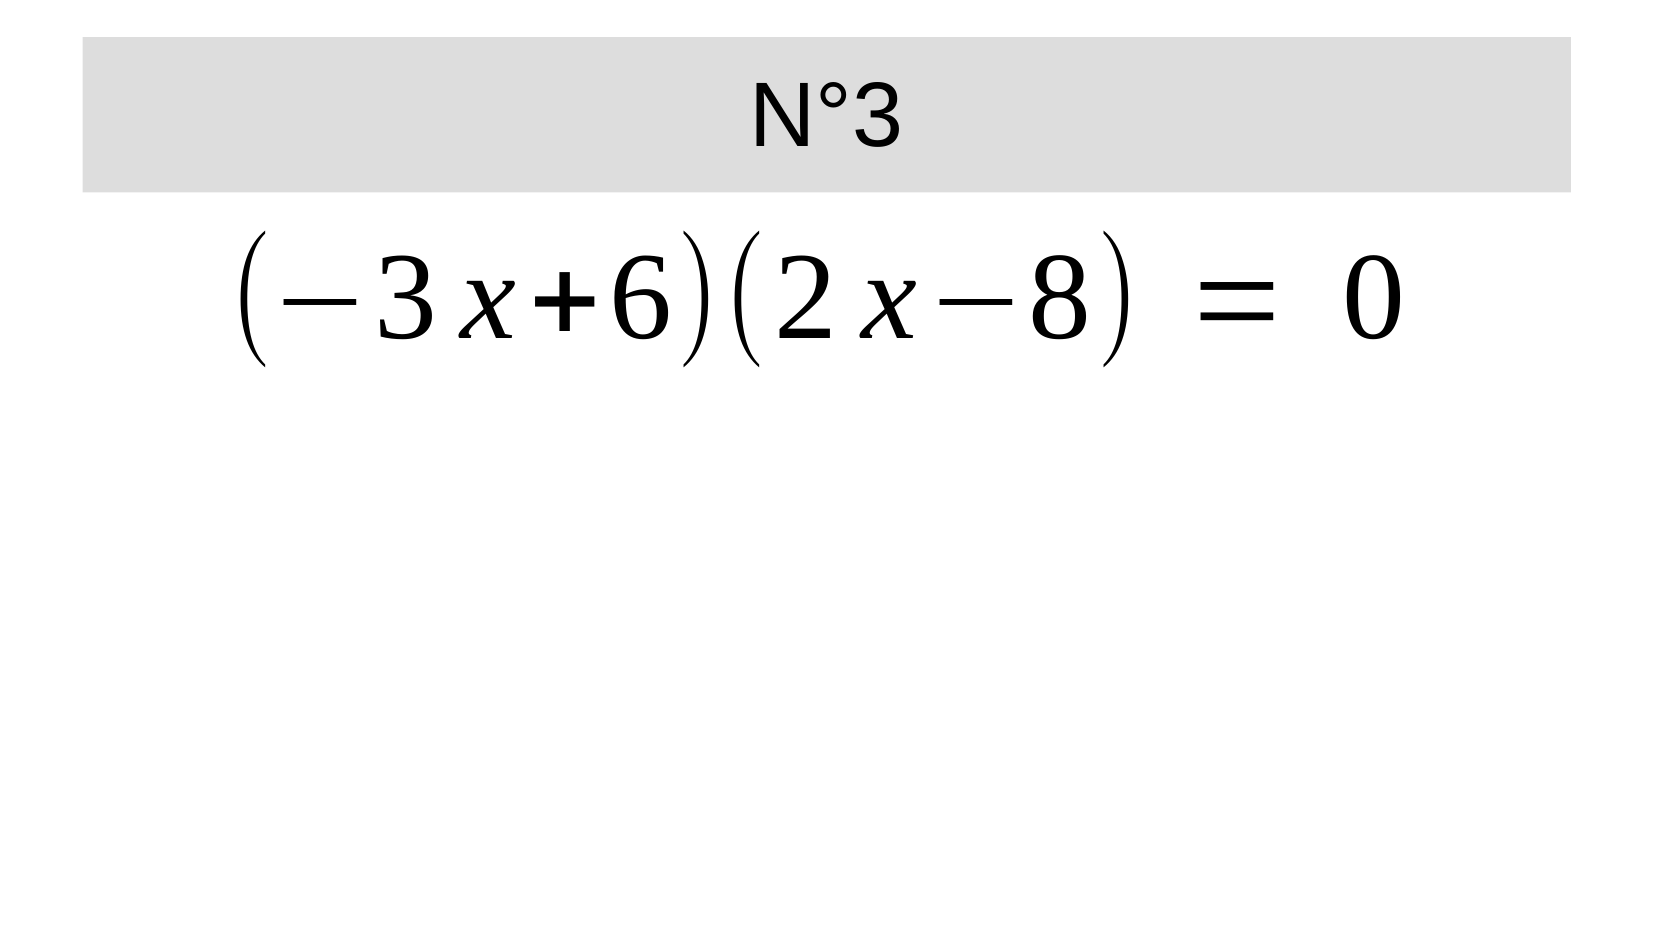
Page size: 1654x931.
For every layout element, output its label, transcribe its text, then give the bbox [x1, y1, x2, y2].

title N°3 [82, 37, 1571, 193]
chart [224, 224, 1414, 374]
